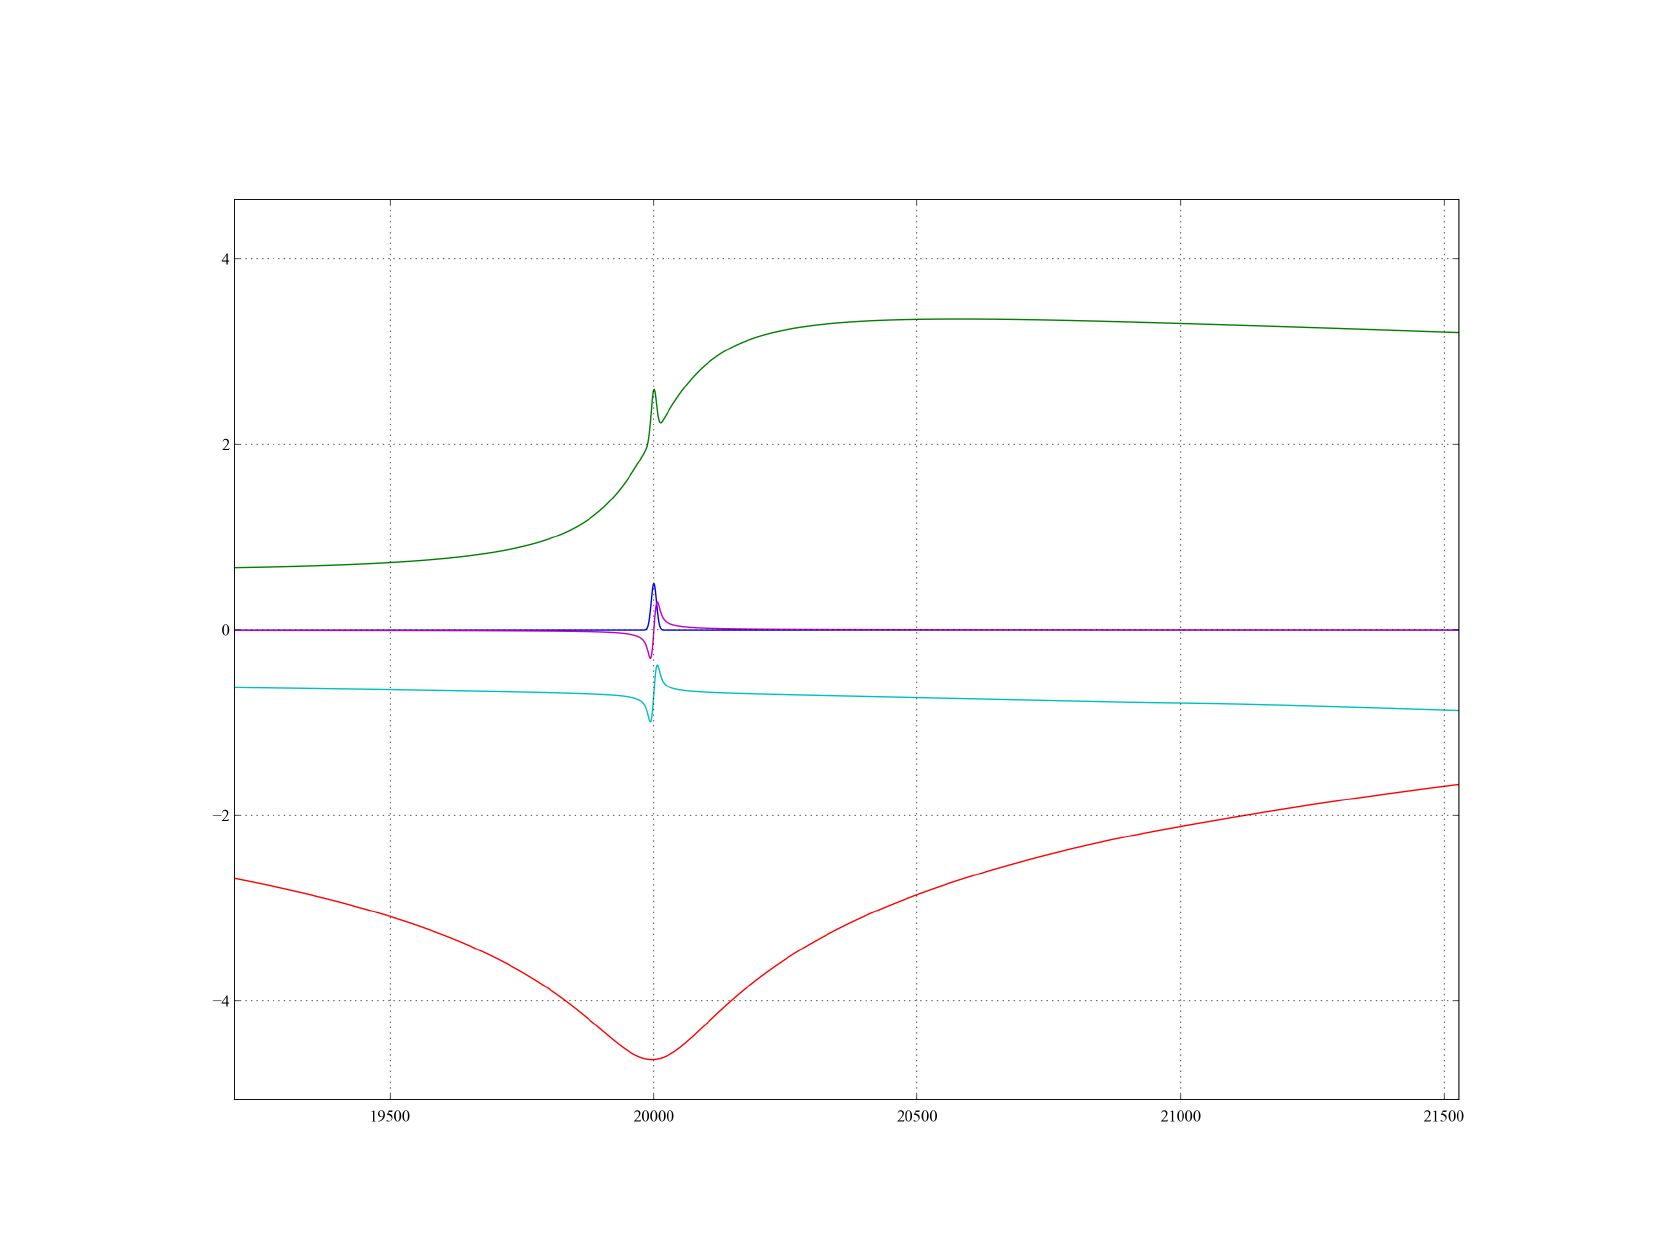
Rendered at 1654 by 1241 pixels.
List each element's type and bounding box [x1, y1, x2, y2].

picture [37, 87, 1617, 1212]
